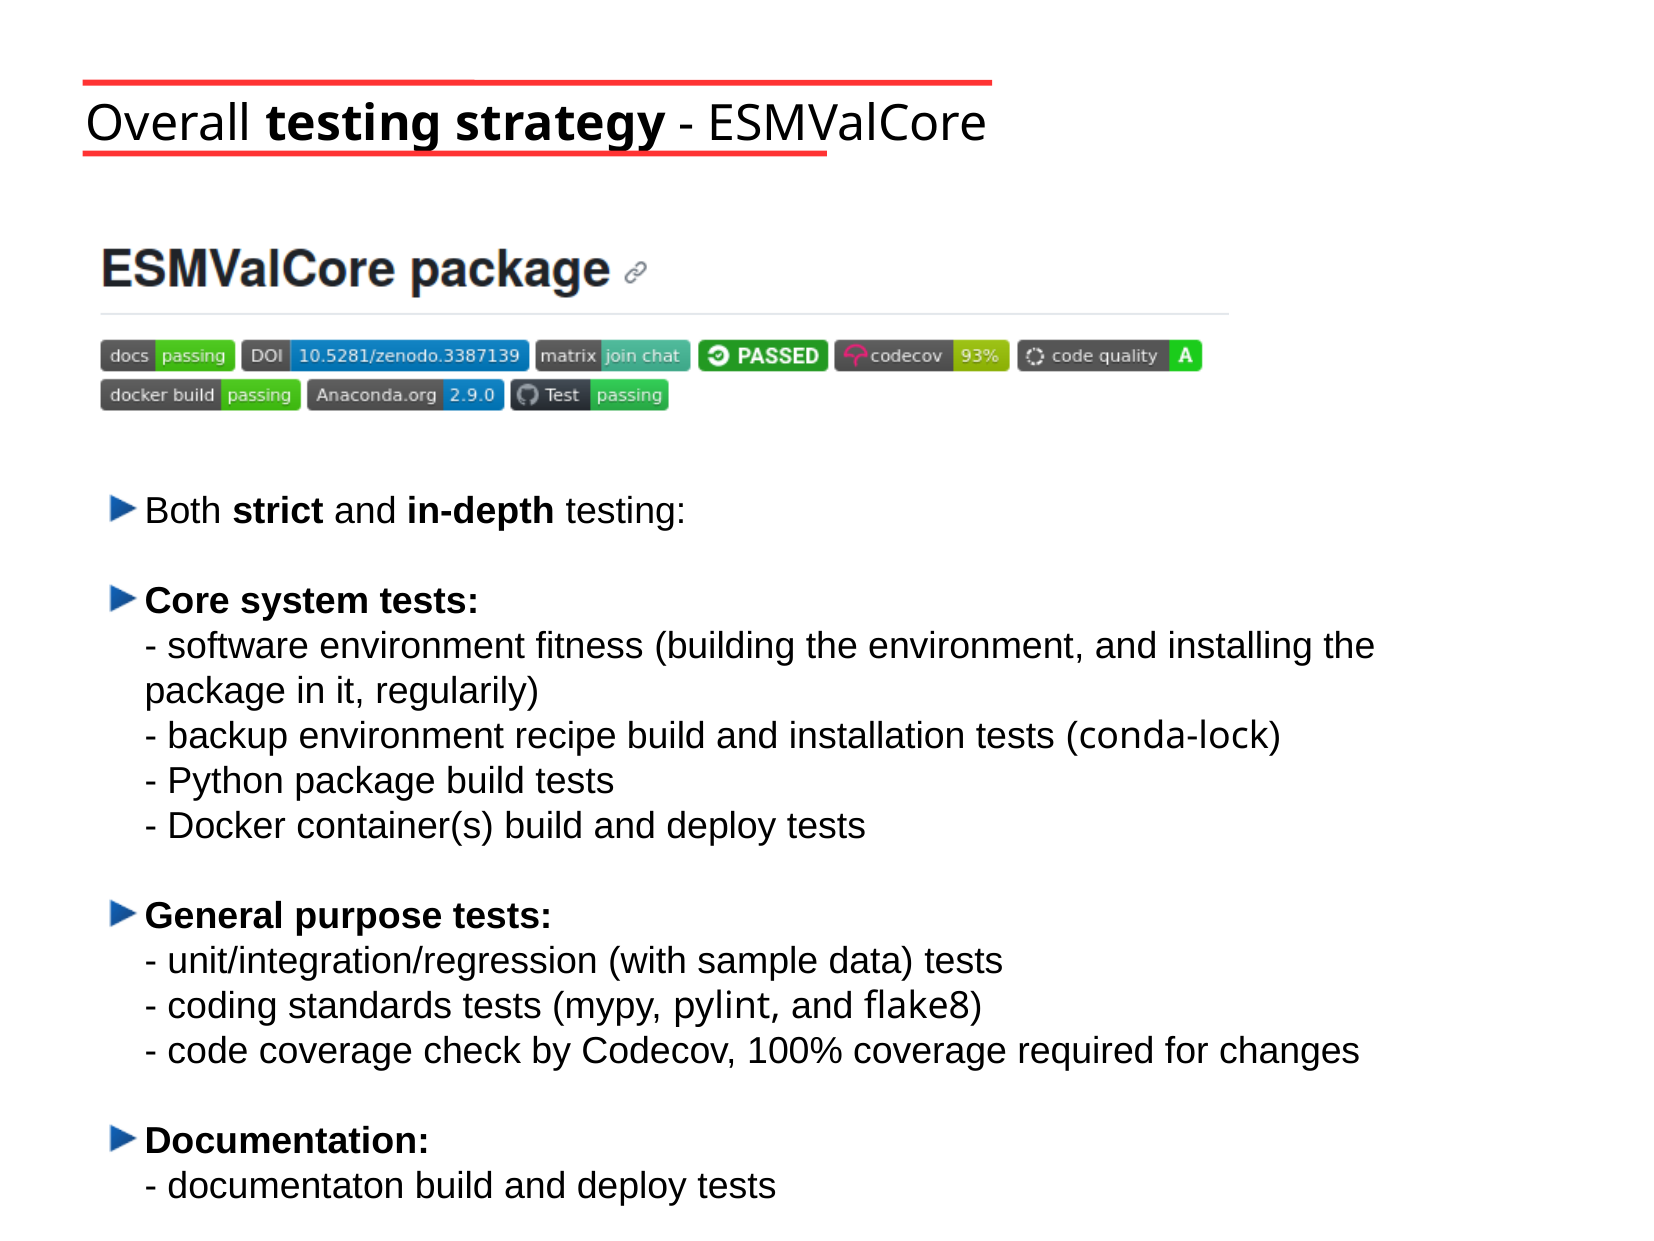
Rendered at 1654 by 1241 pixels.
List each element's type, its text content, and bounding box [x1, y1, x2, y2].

picture [79, 224, 1229, 439]
picture [109, 583, 140, 614]
text_box Overall testing strategy - ESMValCore [70, 82, 1217, 210]
picture [109, 898, 140, 929]
picture [109, 1123, 140, 1154]
text_box Both strict and in-depth testing: Core system tests: - software environment fitness (building the environment, and installing the package in it, regularily) - backup environment recipe build and installation tests (conda-lock) - Python package build tests - Docker container(s) build and deploy tests General purpose tests: - unit/integration/regression (with sample data) tests - coding standards tests (mypy, pylint, and flake8) - code coverage check by Codecov, 100% coverage required for changes Documentation: - documentaton build and deploy tests [94, 434, 1453, 1163]
picture [109, 493, 140, 524]
